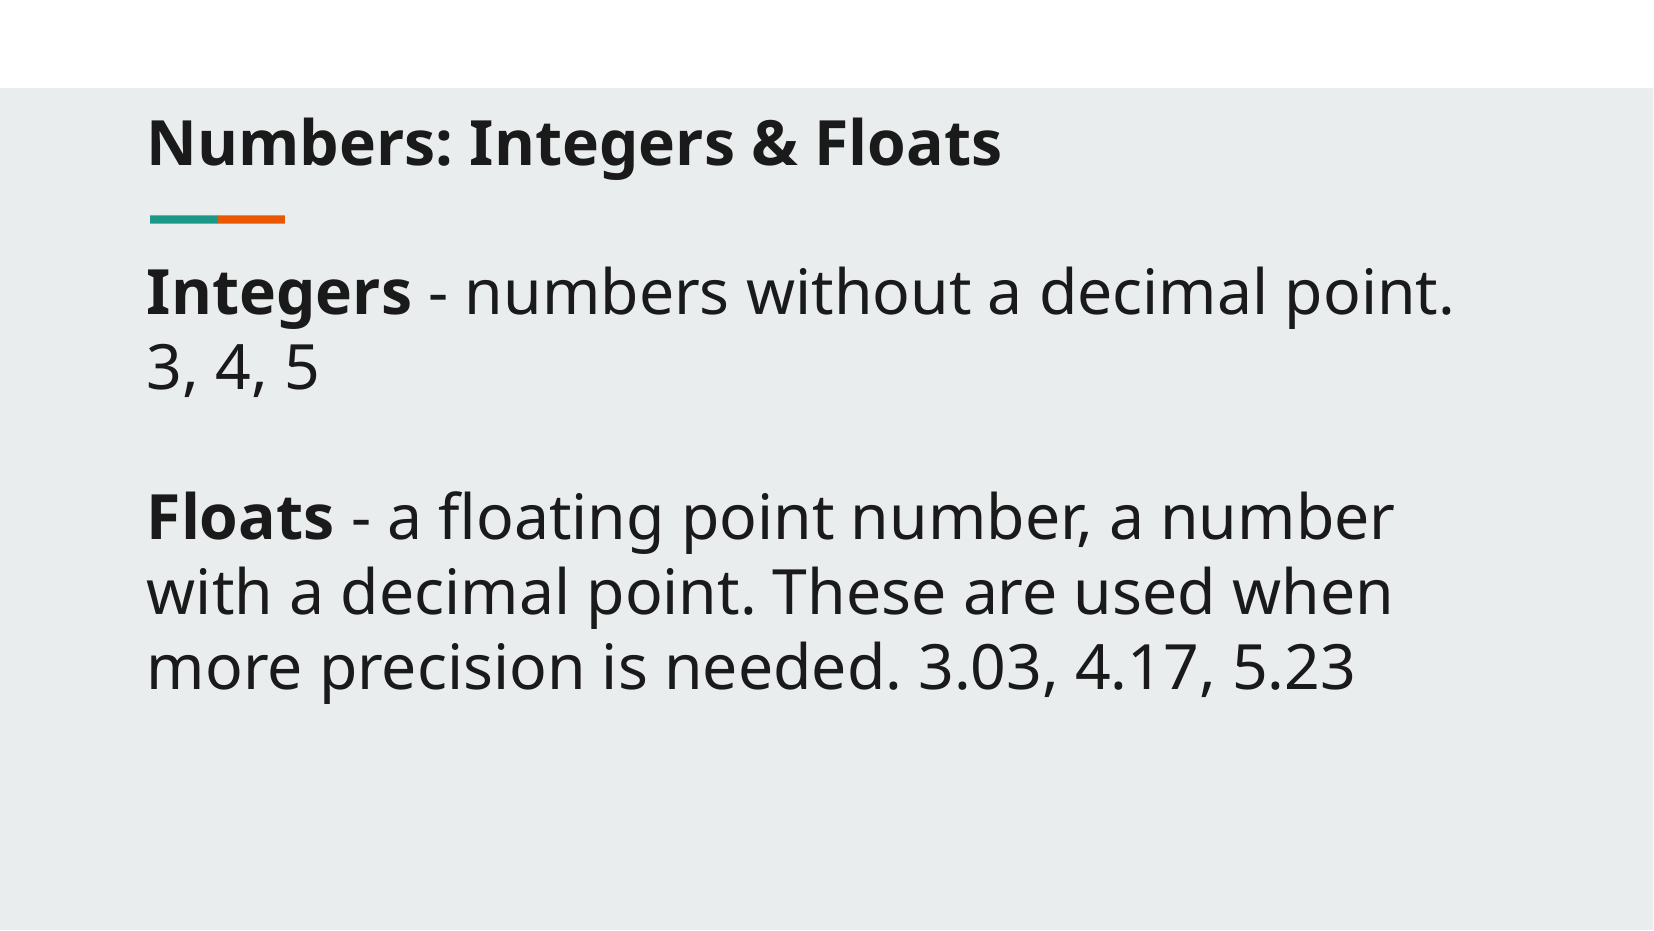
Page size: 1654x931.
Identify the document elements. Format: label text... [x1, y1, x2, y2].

title Numbers: Integers & Floats Integers - numbers without a decimal point. 3, 4, 5 Floats - a floating point number, a number with a decimal point. These are used when more precision is needed. 3.03, 4.17, 5.23 [131, 87, 1523, 871]
